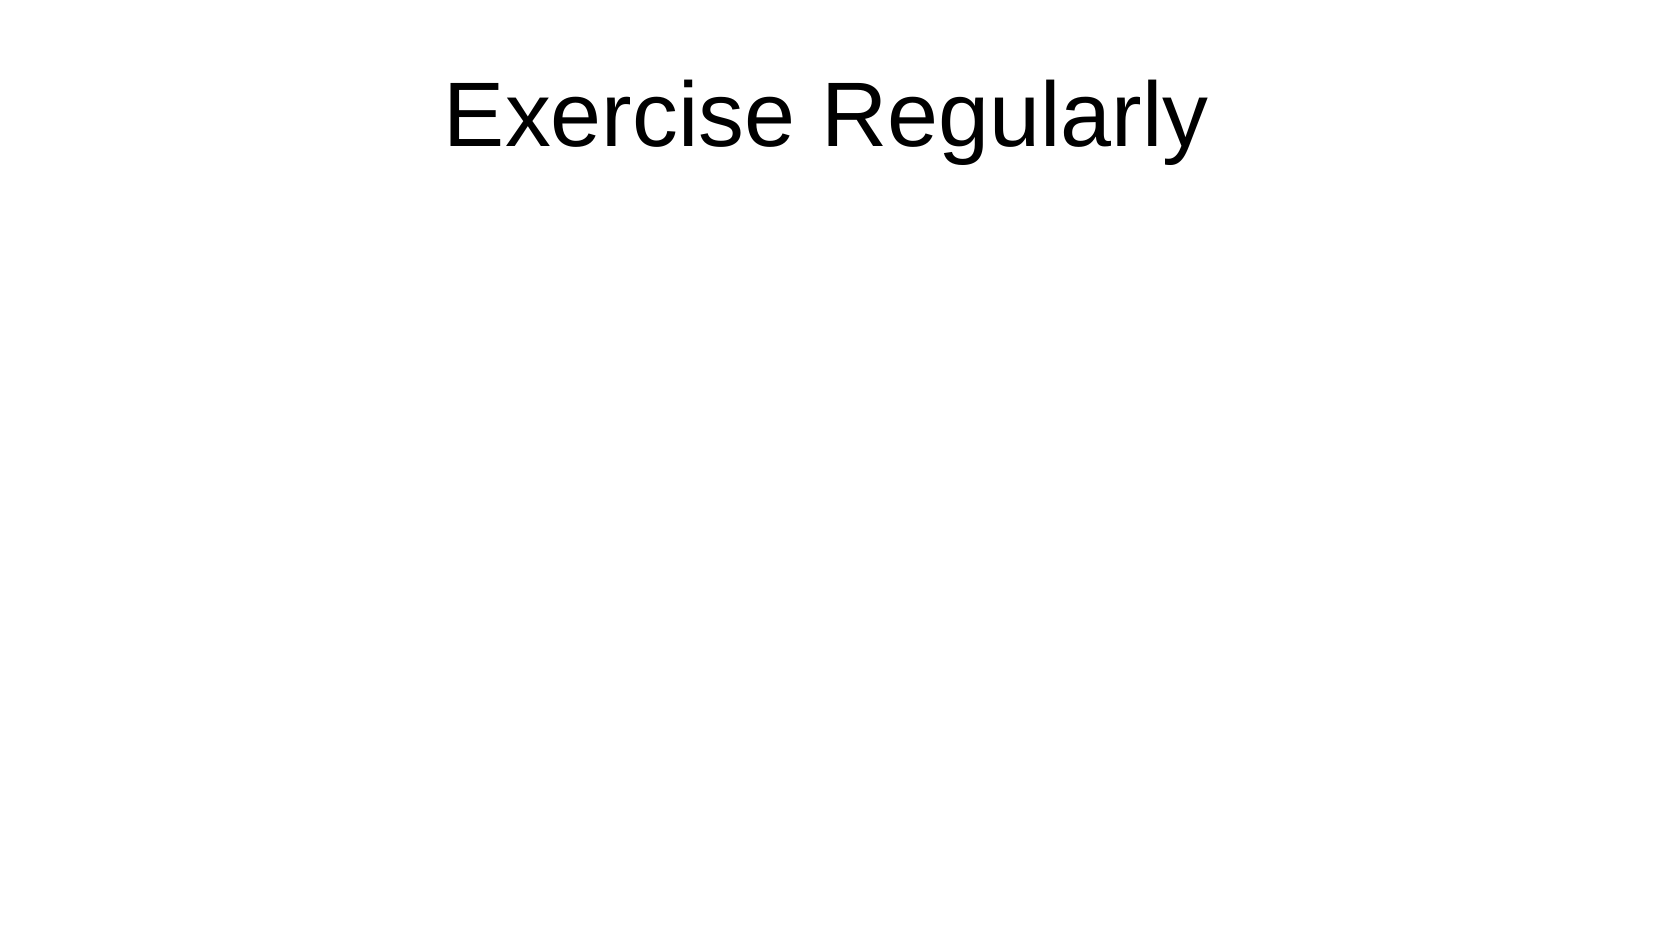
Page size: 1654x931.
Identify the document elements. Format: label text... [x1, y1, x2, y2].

title Exercise Regularly [82, 37, 1571, 193]
